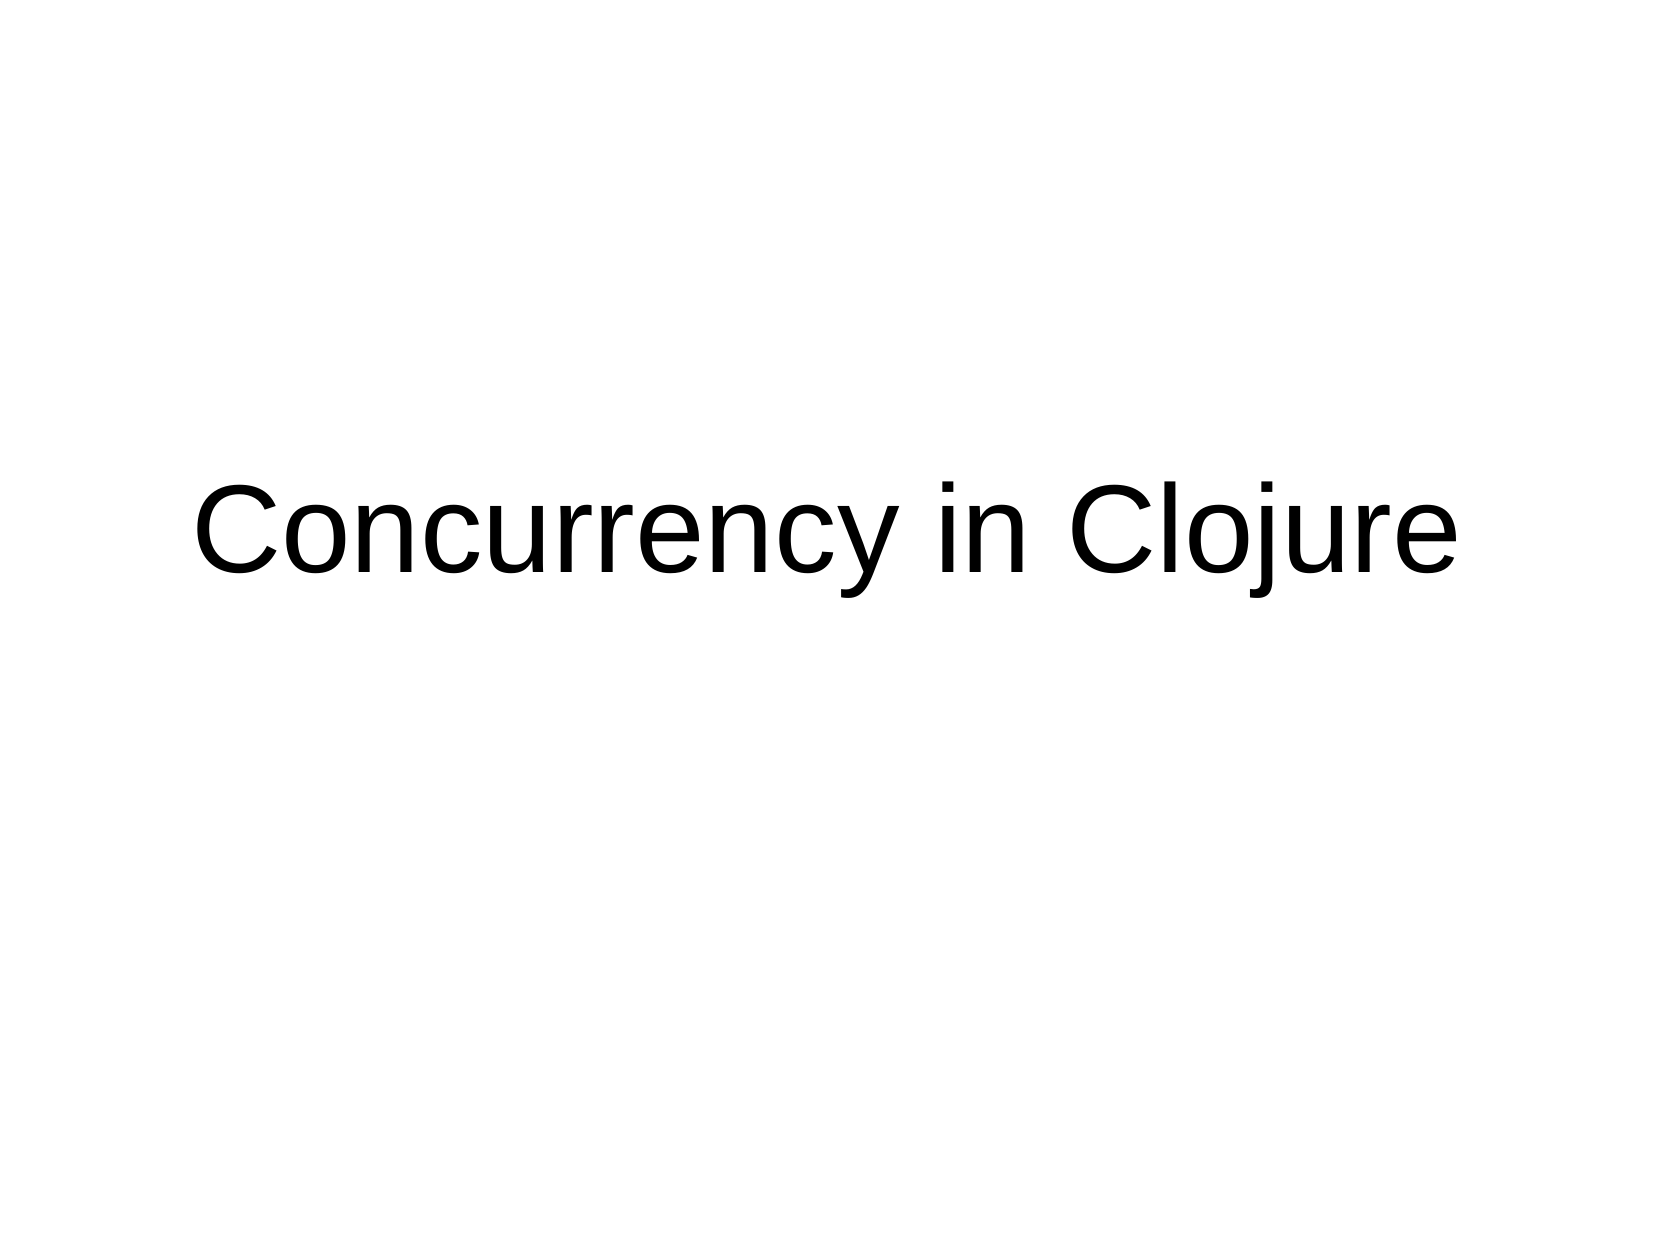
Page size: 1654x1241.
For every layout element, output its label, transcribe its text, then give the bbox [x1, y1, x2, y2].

subtitle Concurrency in Clojure [82, 49, 1571, 1010]
